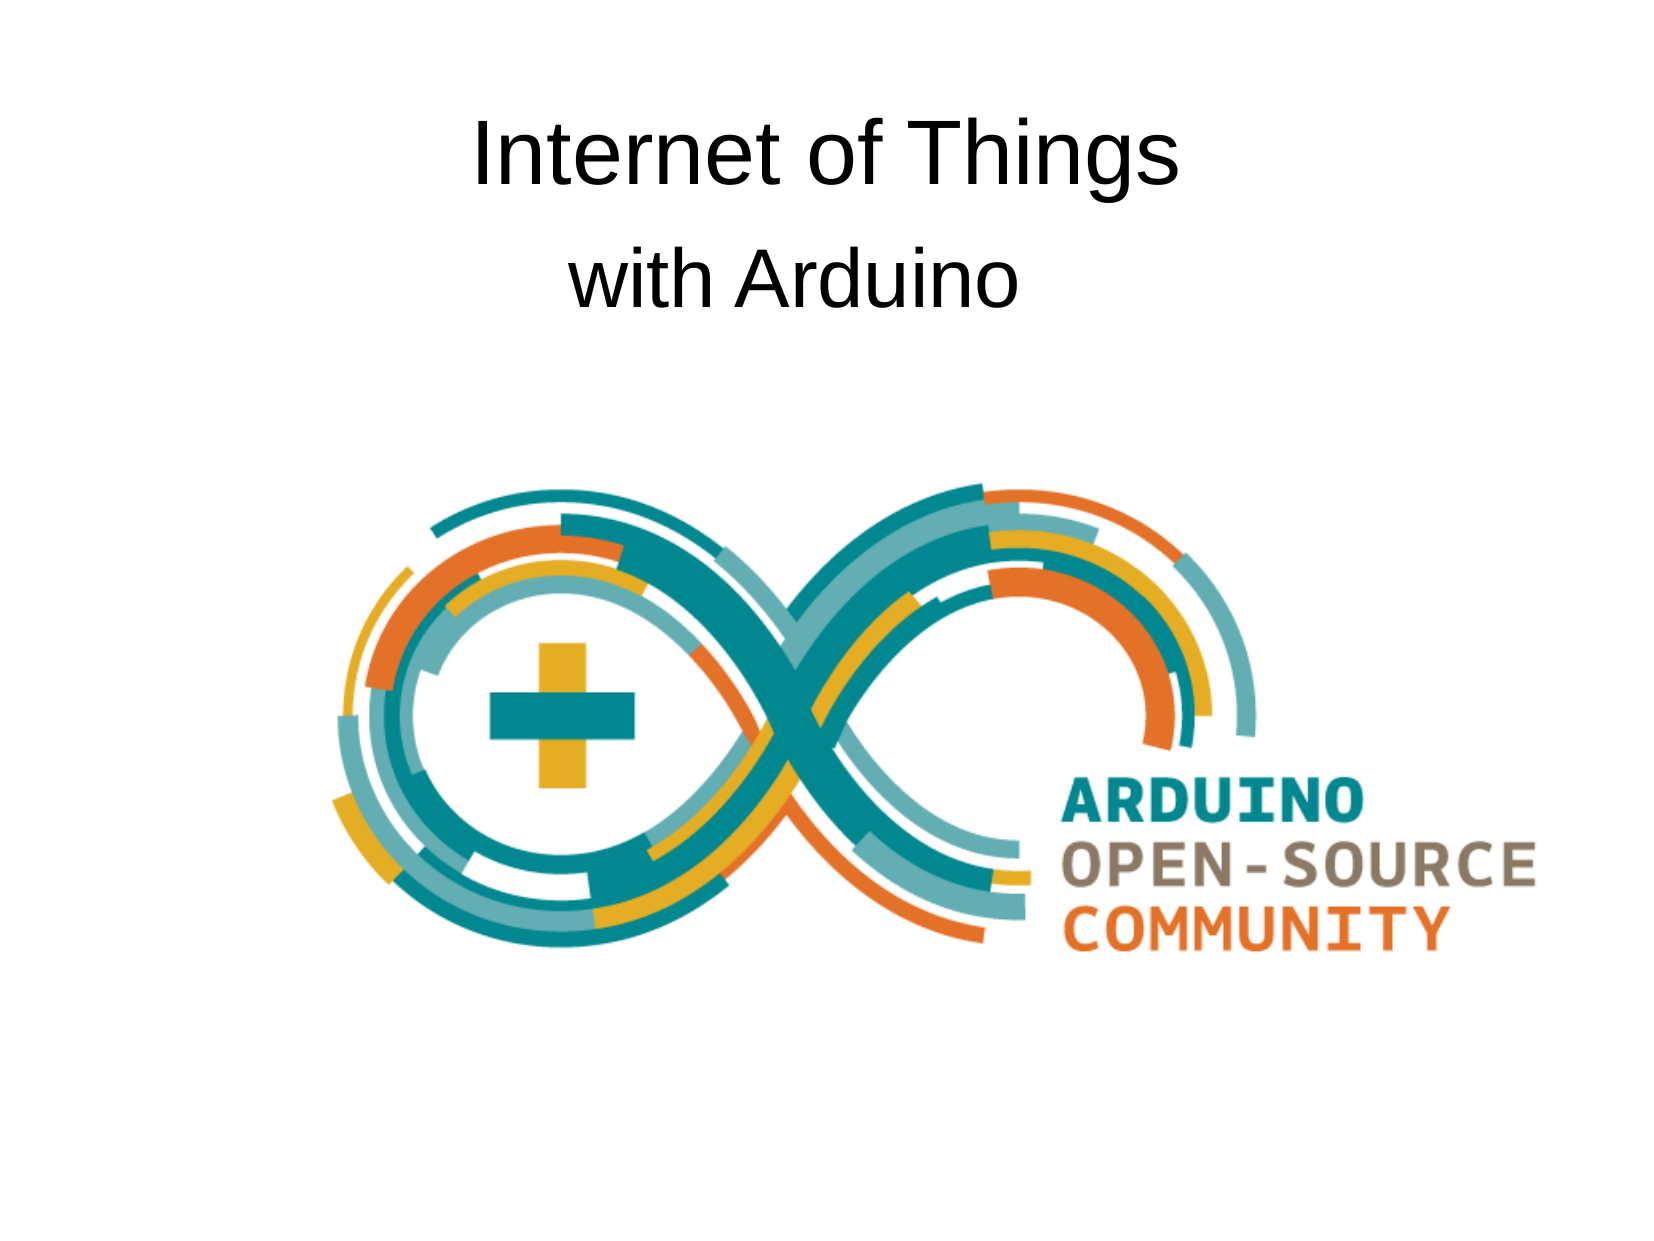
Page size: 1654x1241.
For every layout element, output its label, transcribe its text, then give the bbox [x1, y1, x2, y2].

text_box with Arduino [165, 225, 1426, 334]
picture [325, 464, 1546, 982]
title Internet of Things [82, 49, 1571, 257]
